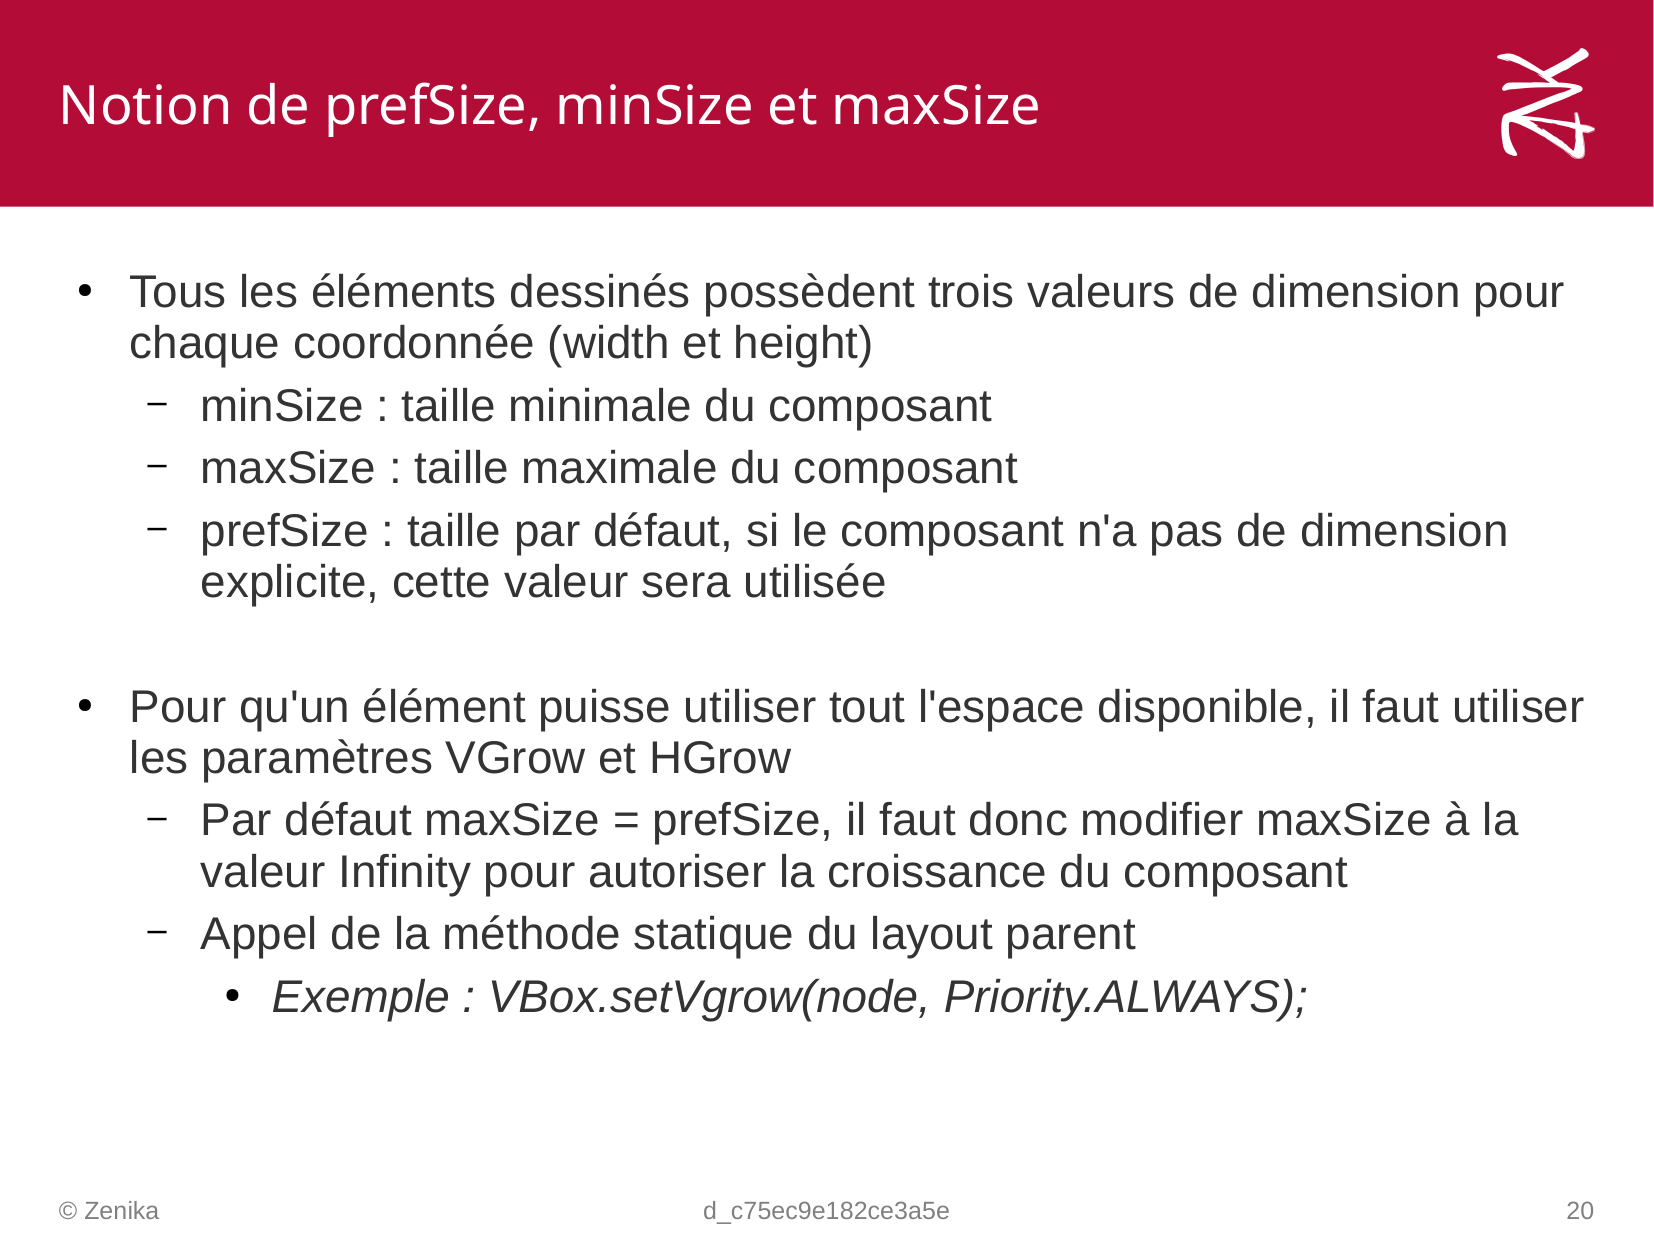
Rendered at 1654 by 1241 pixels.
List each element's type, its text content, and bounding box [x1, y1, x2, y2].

title Notion de prefSize, minSize et maxSize [59, 29, 1595, 178]
list Tous les éléments dessinés possèdent trois valeurs de dimension pour chaque coordonnée (width et height) minSize : taille minimale du composant maxSize : taille maximale du composant prefSize : taille par défaut, si le composant n'a pas de dimension explicite, cette valeur sera utilisée Pour qu'un élément puisse utiliser tout l'espace disponible, il faut utiliser les paramètres VGrow et HGrow Par défaut maxSize = prefSize, il faut donc modifier maxSize à la valeur Infinity pour autoriser la croissance du composant Appel de la méthode statique du layout parent Exemple : VBox.setVgrow(node, Priority.ALWAYS); [59, 265, 1595, 1134]
